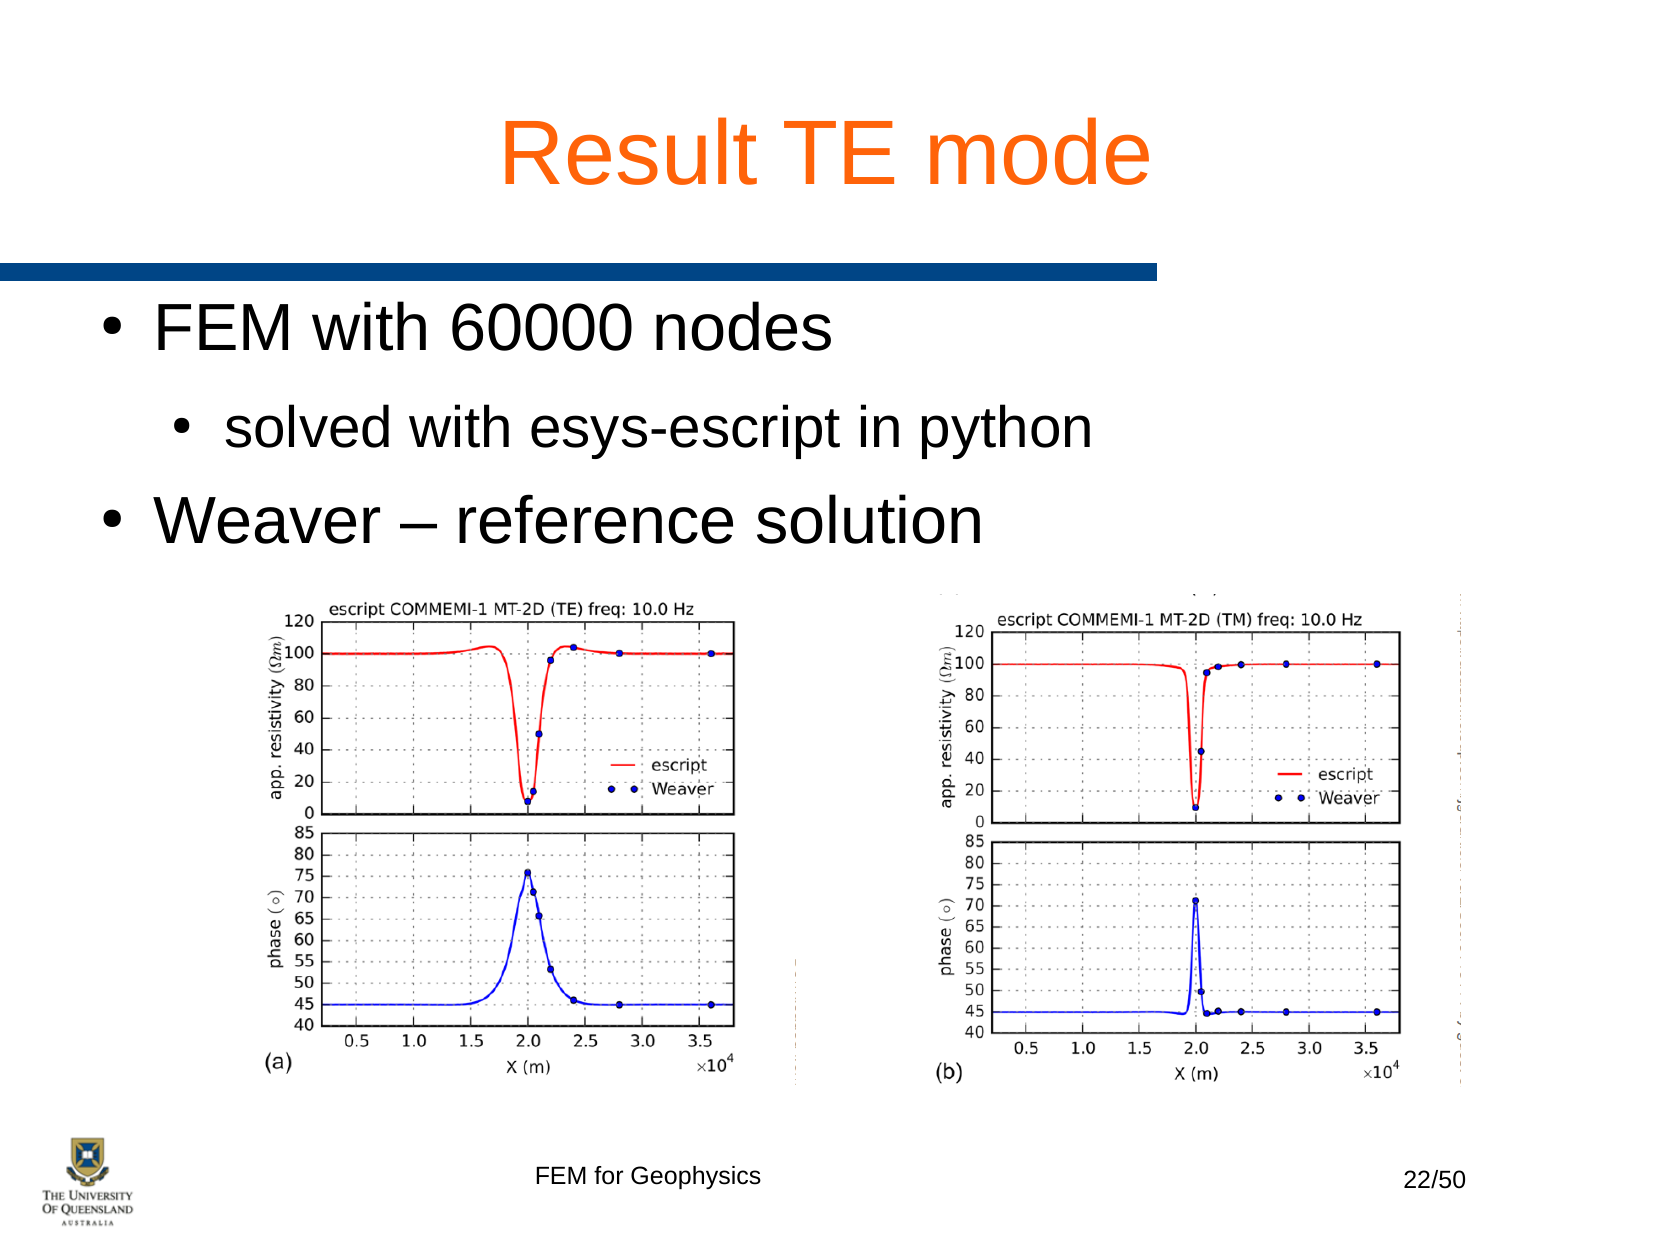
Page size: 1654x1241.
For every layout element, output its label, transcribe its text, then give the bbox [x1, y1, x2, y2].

picture [918, 594, 1461, 1087]
picture [35, 1133, 142, 1235]
picture [247, 588, 796, 1085]
title Result TE mode [82, 49, 1571, 257]
list FEM with 60000 nodes solved with esys-escript in python Weaver – reference solution [82, 290, 1571, 1010]
